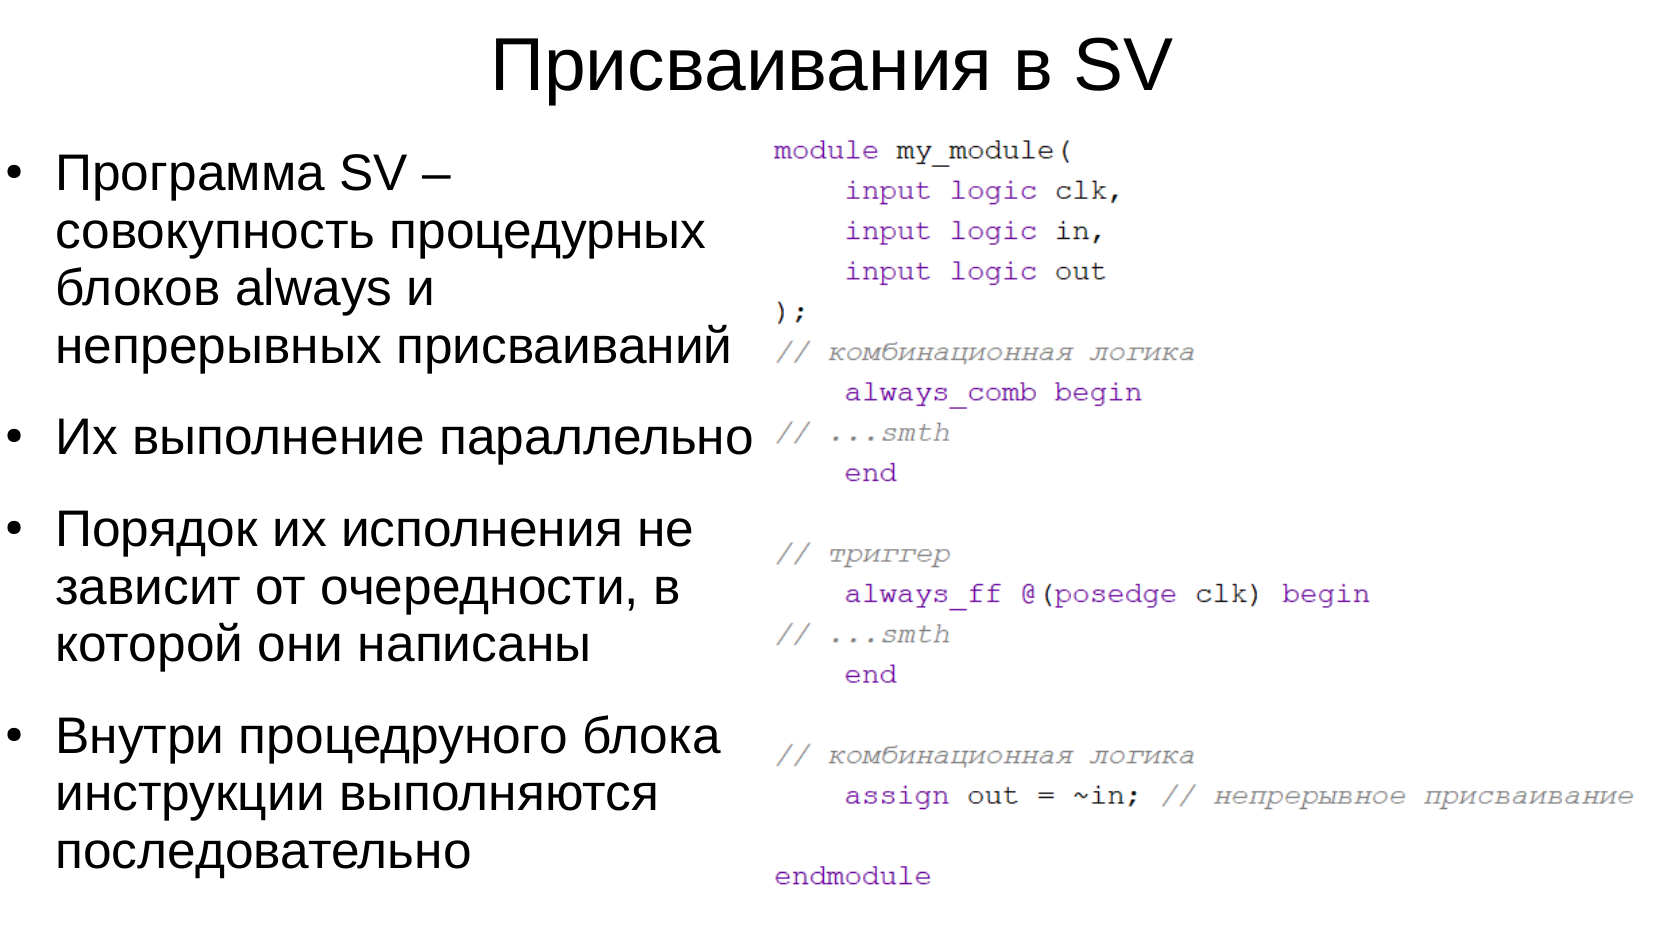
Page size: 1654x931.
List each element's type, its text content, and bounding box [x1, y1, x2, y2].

picture [765, 135, 1636, 897]
title Присваивания в SV [30, 0, 1636, 148]
list Программа SV – совокупность процедурных блоков always и непрерывных присваиваний Их выполнение параллельно Порядок их исполнения не зависит от очередности, в которой они написаны Внутри процедруного блока инструкции выполняются последовательно [0, 144, 762, 925]
